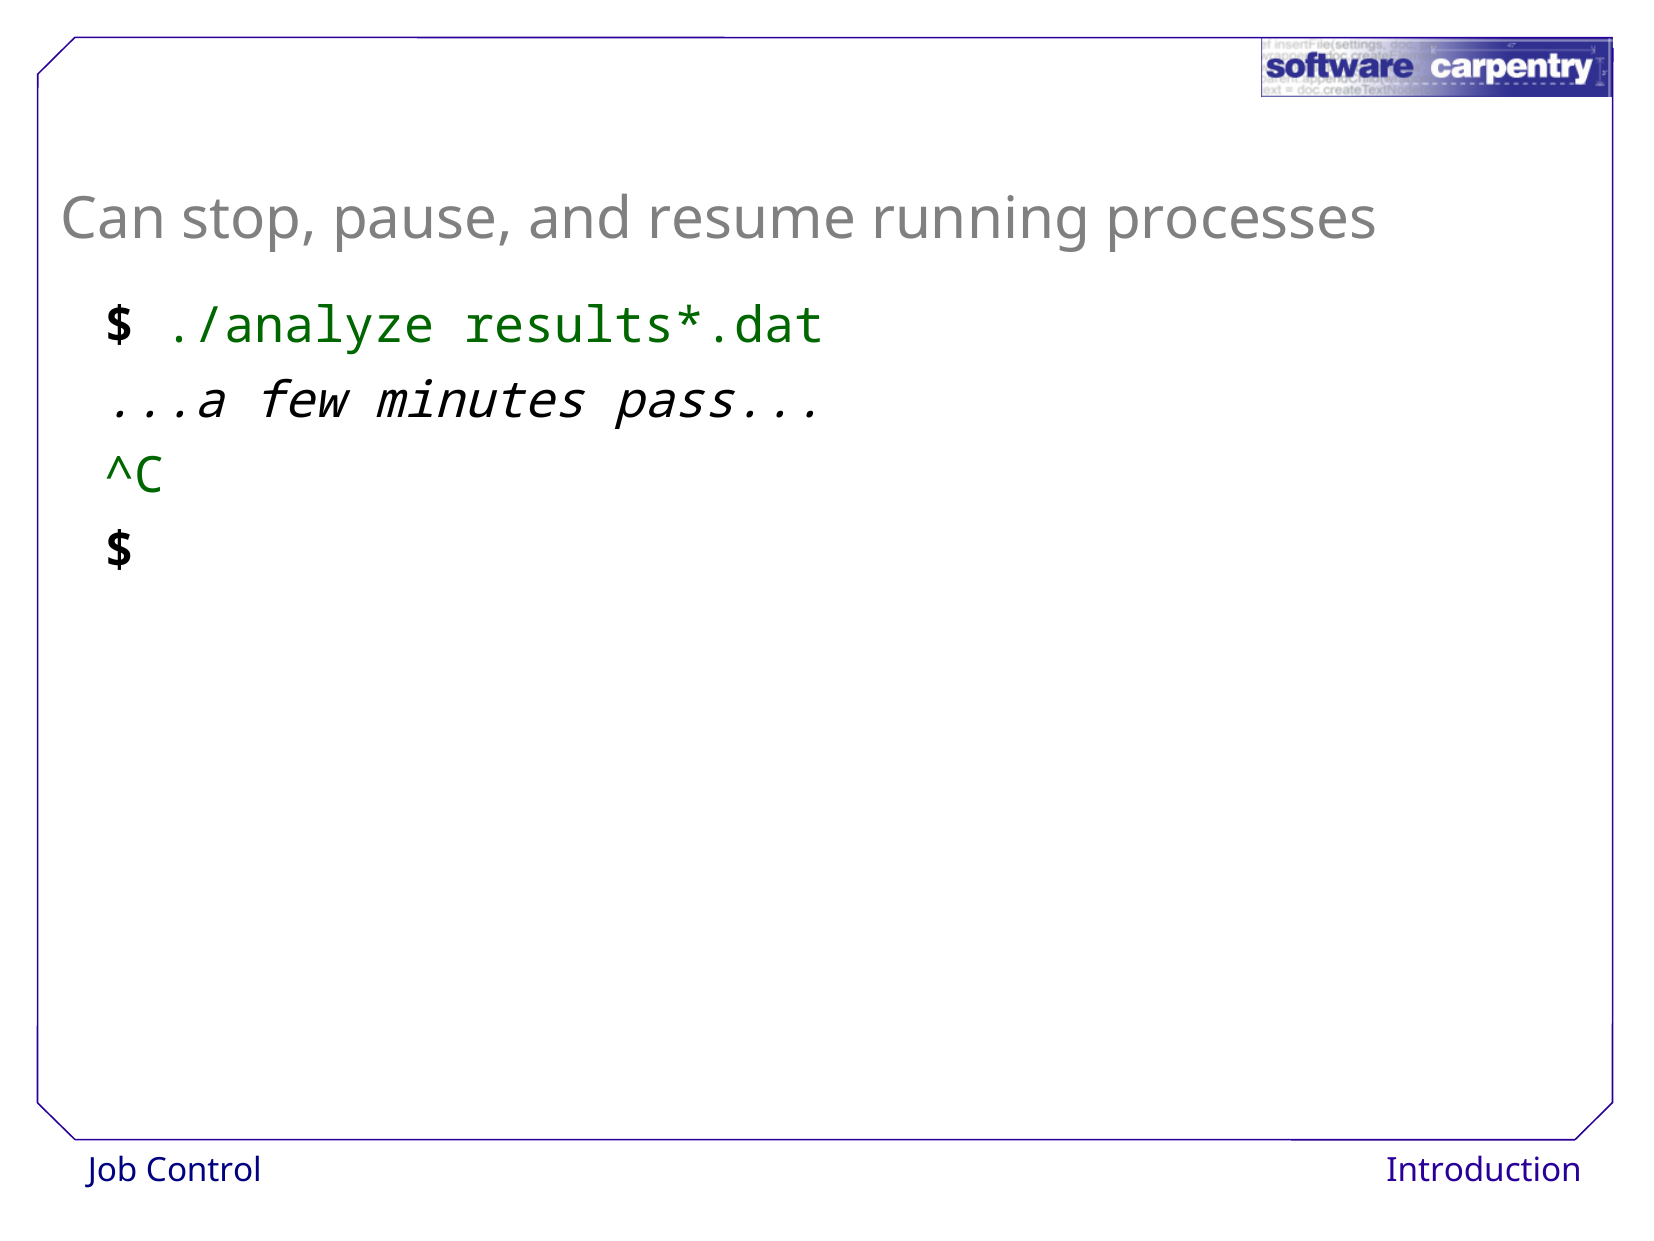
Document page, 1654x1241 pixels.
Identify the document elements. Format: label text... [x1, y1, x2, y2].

text_box $ ./analyze results*.dat ...a few minutes pass... ^C $ [89, 270, 1512, 1065]
picture [1261, 39, 1613, 97]
text_box Can stop, pause, and resume running processes [45, 138, 1543, 259]
